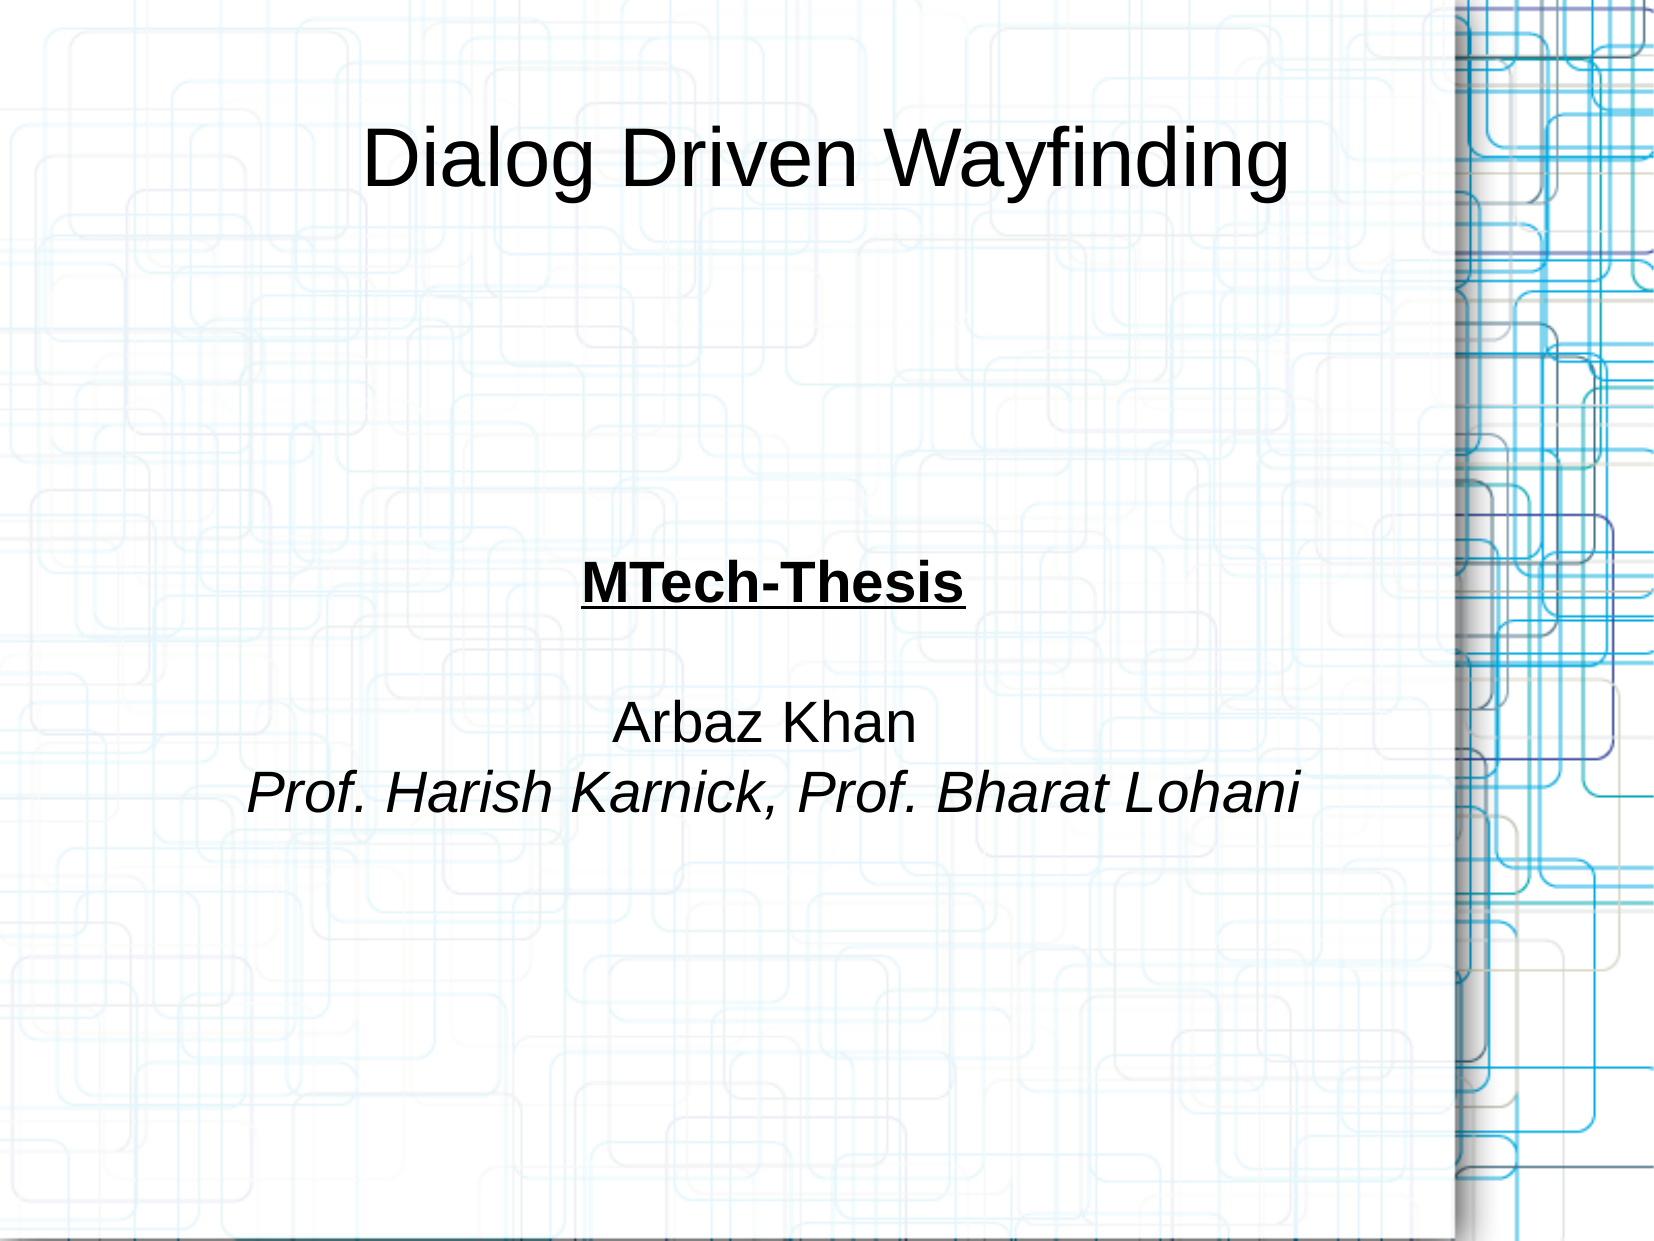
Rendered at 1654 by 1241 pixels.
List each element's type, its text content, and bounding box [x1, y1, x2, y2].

text_box MTech-Thesis Arbaz Khan Prof. Harish Karnick, Prof. Bharat Lohani [47, 324, 1500, 1044]
picture [0, 0, 1654, 1241]
text_box Dialog Driven Wayfinding [82, 49, 1571, 257]
